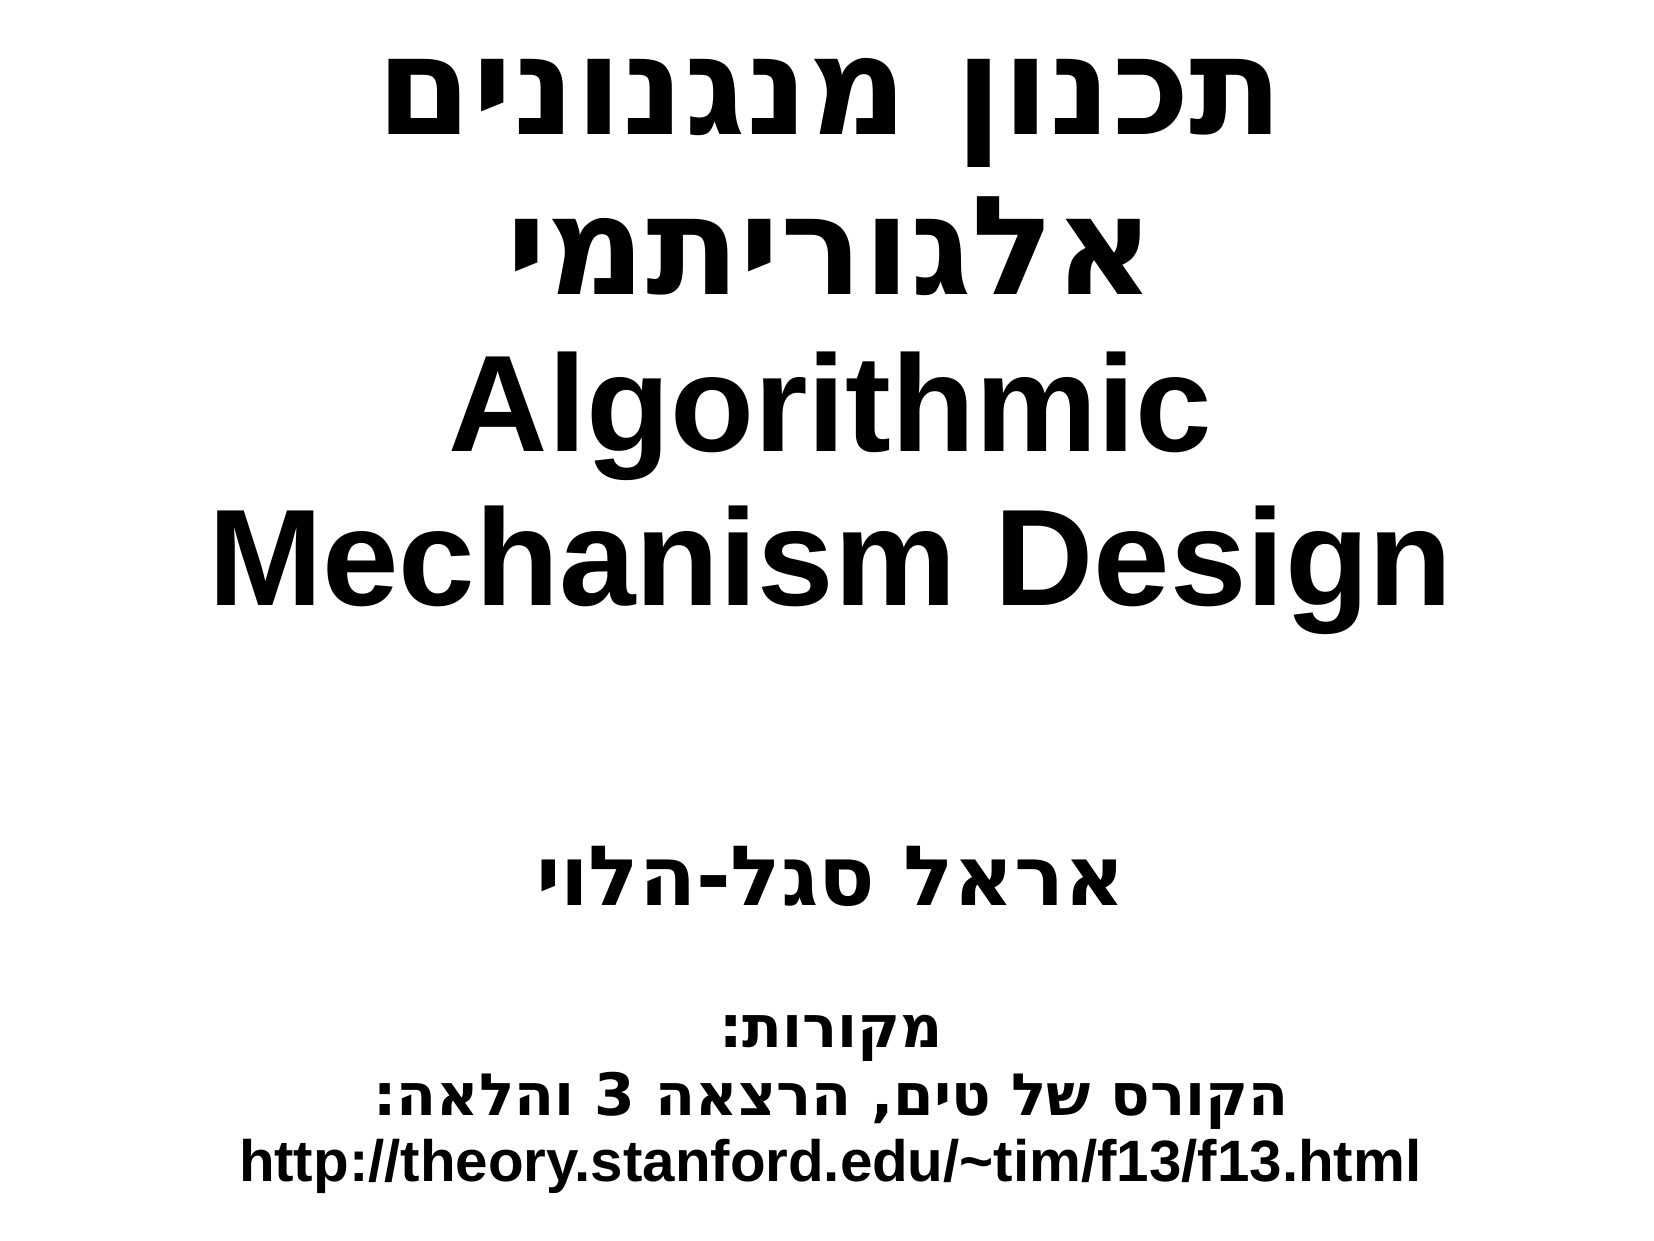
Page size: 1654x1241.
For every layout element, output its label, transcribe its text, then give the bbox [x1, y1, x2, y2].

title תכנון מנגנונים אלגוריתמי Algorithmic Mechanism Design אראל סגל-הלוי מקורות: הקורס של טים, הרצאה 3 והלאה: http://theory.stanford.edu/~tim/f13/f13.html [86, 45, 1576, 1156]
